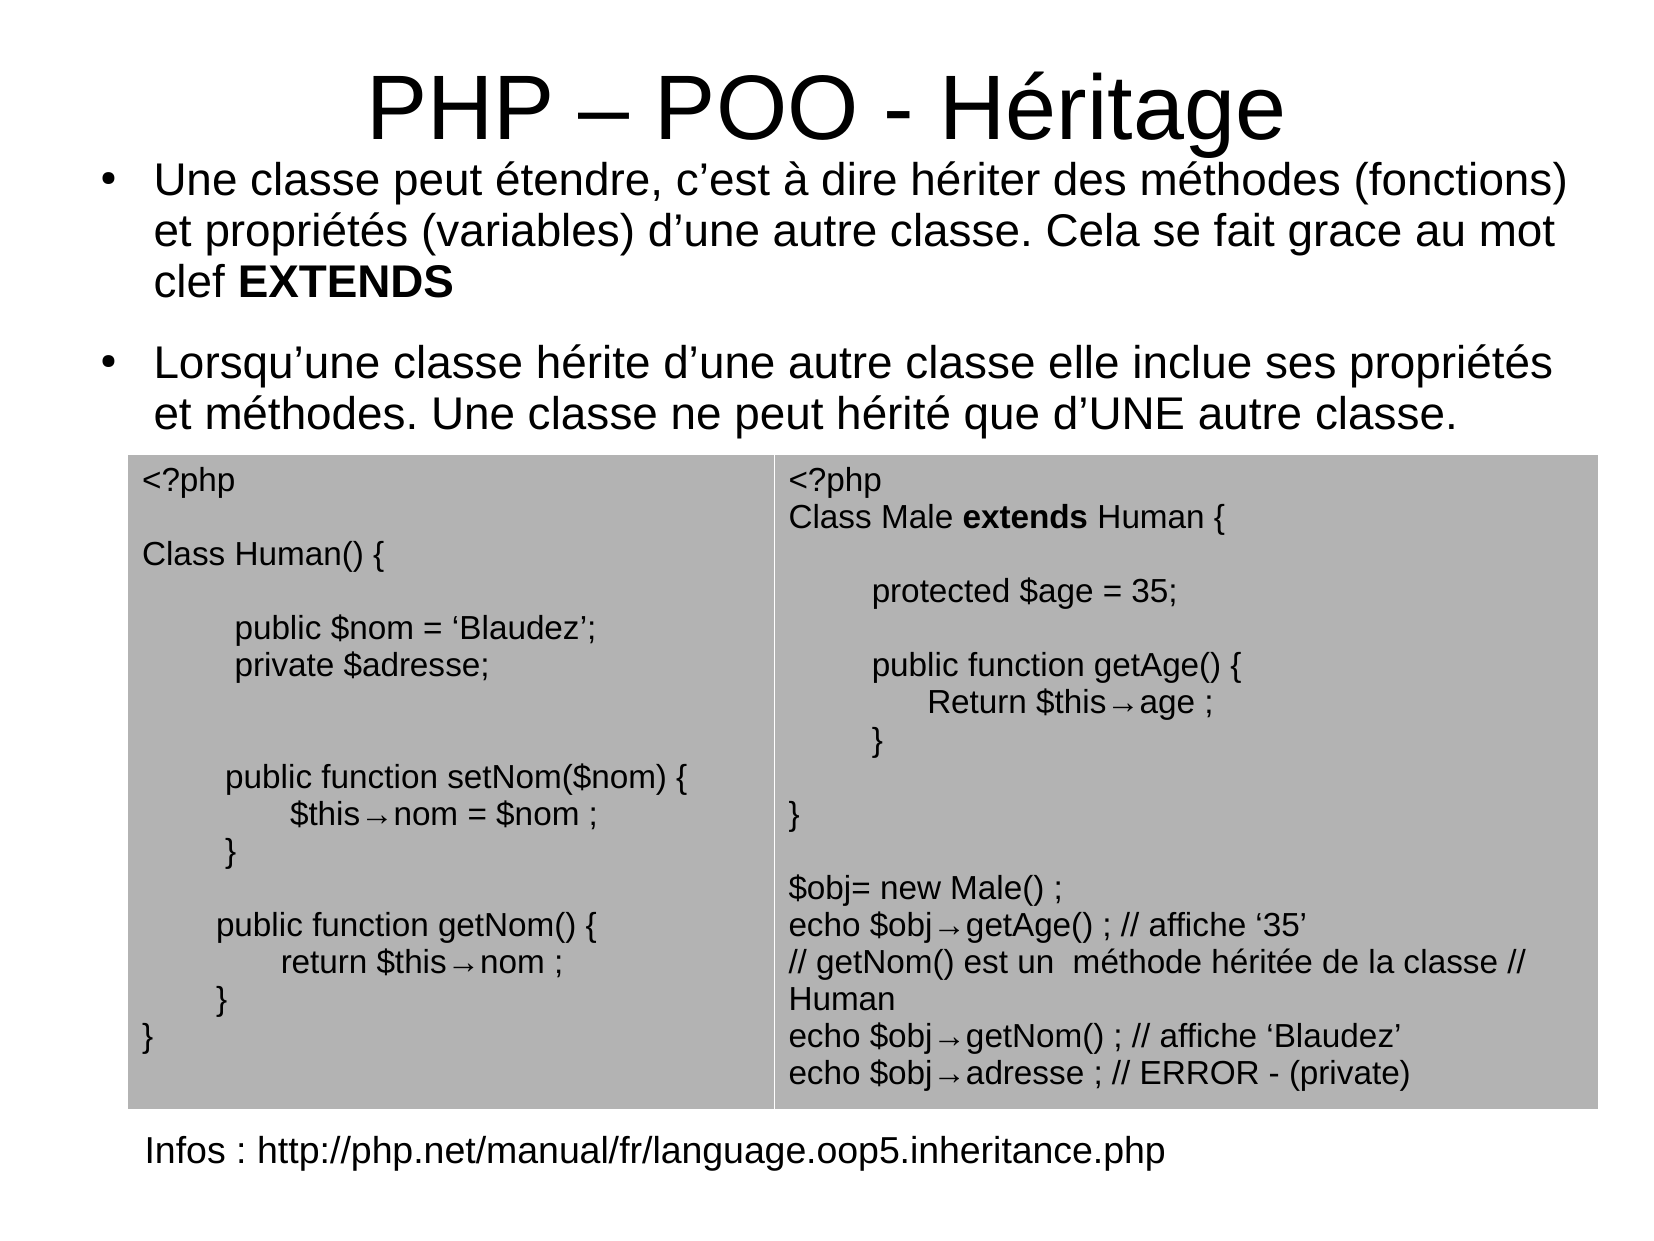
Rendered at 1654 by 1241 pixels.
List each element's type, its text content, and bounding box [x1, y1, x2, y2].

table_header <?php Class Human() { public $nom = ‘Blaudez’; private $adresse; public function setNom($nom) { $this→nom = $nom ; } public function getNom() { return $this→nom ; } } [128, 455, 774, 1109]
title PHP – POO - Héritage [82, 49, 1571, 153]
table_header <?php Class Male extends Human { protected $age = 35; public function getAge() { Return $this→age ; } } $obj= new Male() ; echo $obj→getAge() ; // affiche ‘35’ // getNom() est un méthode héritée de la classe // Human echo $obj→getNom() ; // affiche ‘Blaudez’ echo $obj→adresse ; // ERROR - (private) [775, 455, 1598, 1109]
text_box Infos : http://php.net/manual/fr/language.oop5.inheritance.php [129, 1122, 1595, 1179]
list Une classe peut étendre, c’est à dire hériter des méthodes (fonctions) et propriétés (variables) d’une autre classe. Cela se fait grace au mot clef EXTENDS Lorsqu’une classe hérite d’une autre classe elle inclue ses propriétés et méthodes. Une classe ne peut hérité que d’UNE autre classe. [82, 153, 1571, 1010]
